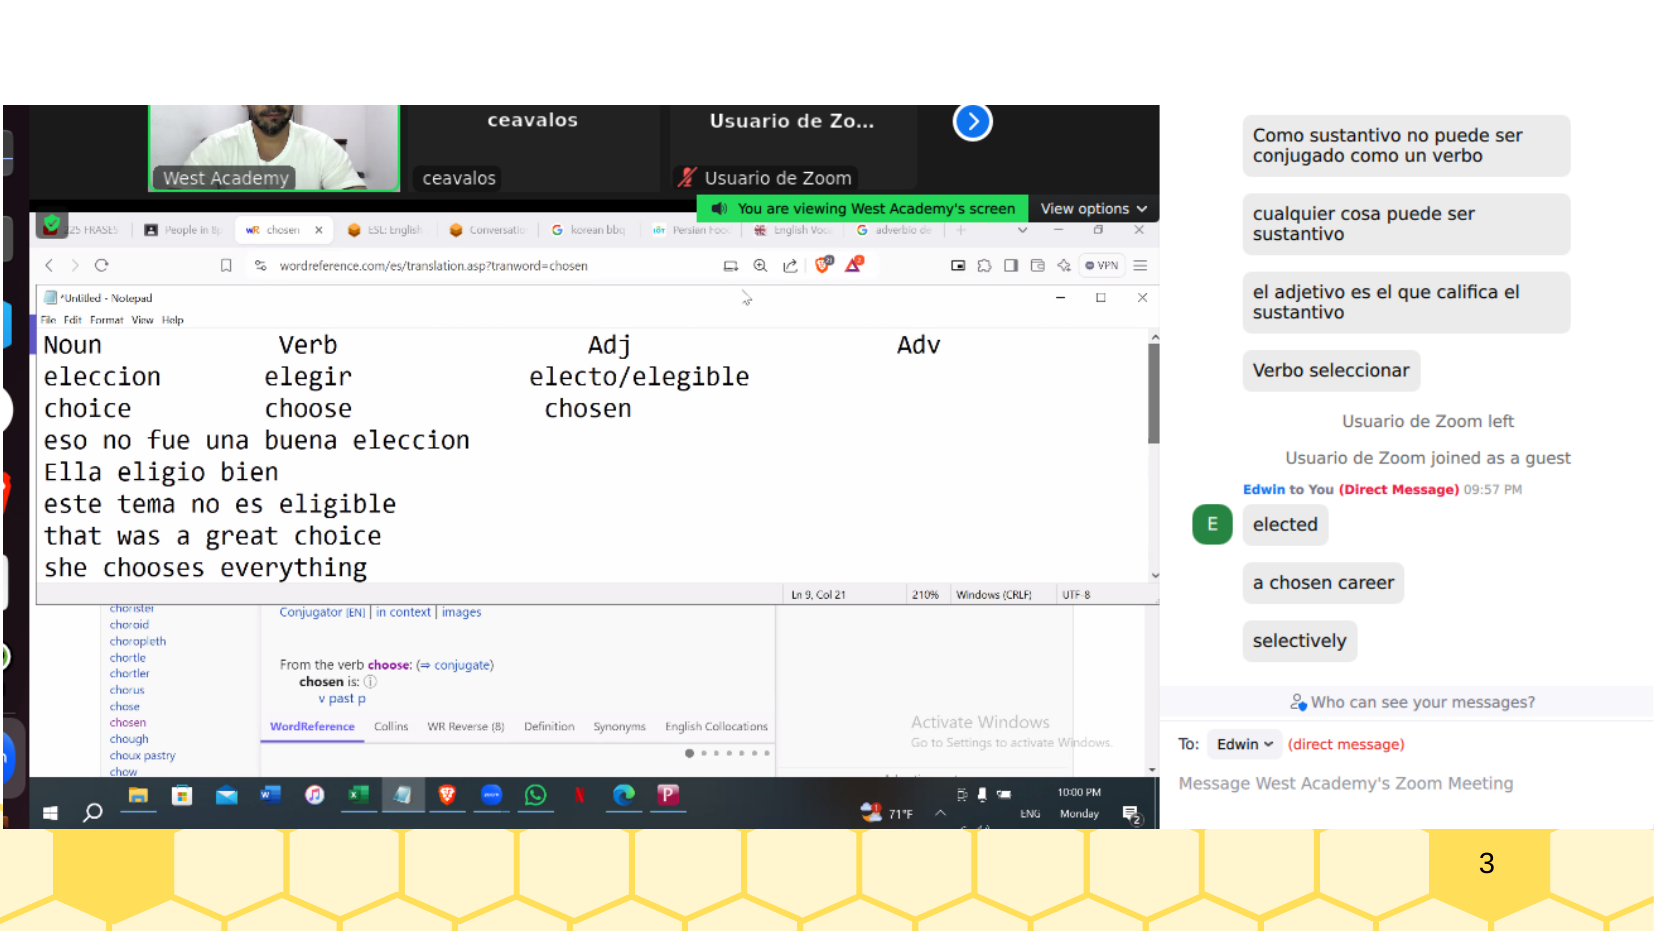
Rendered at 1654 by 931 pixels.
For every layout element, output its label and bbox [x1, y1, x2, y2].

picture [3, 105, 1654, 829]
